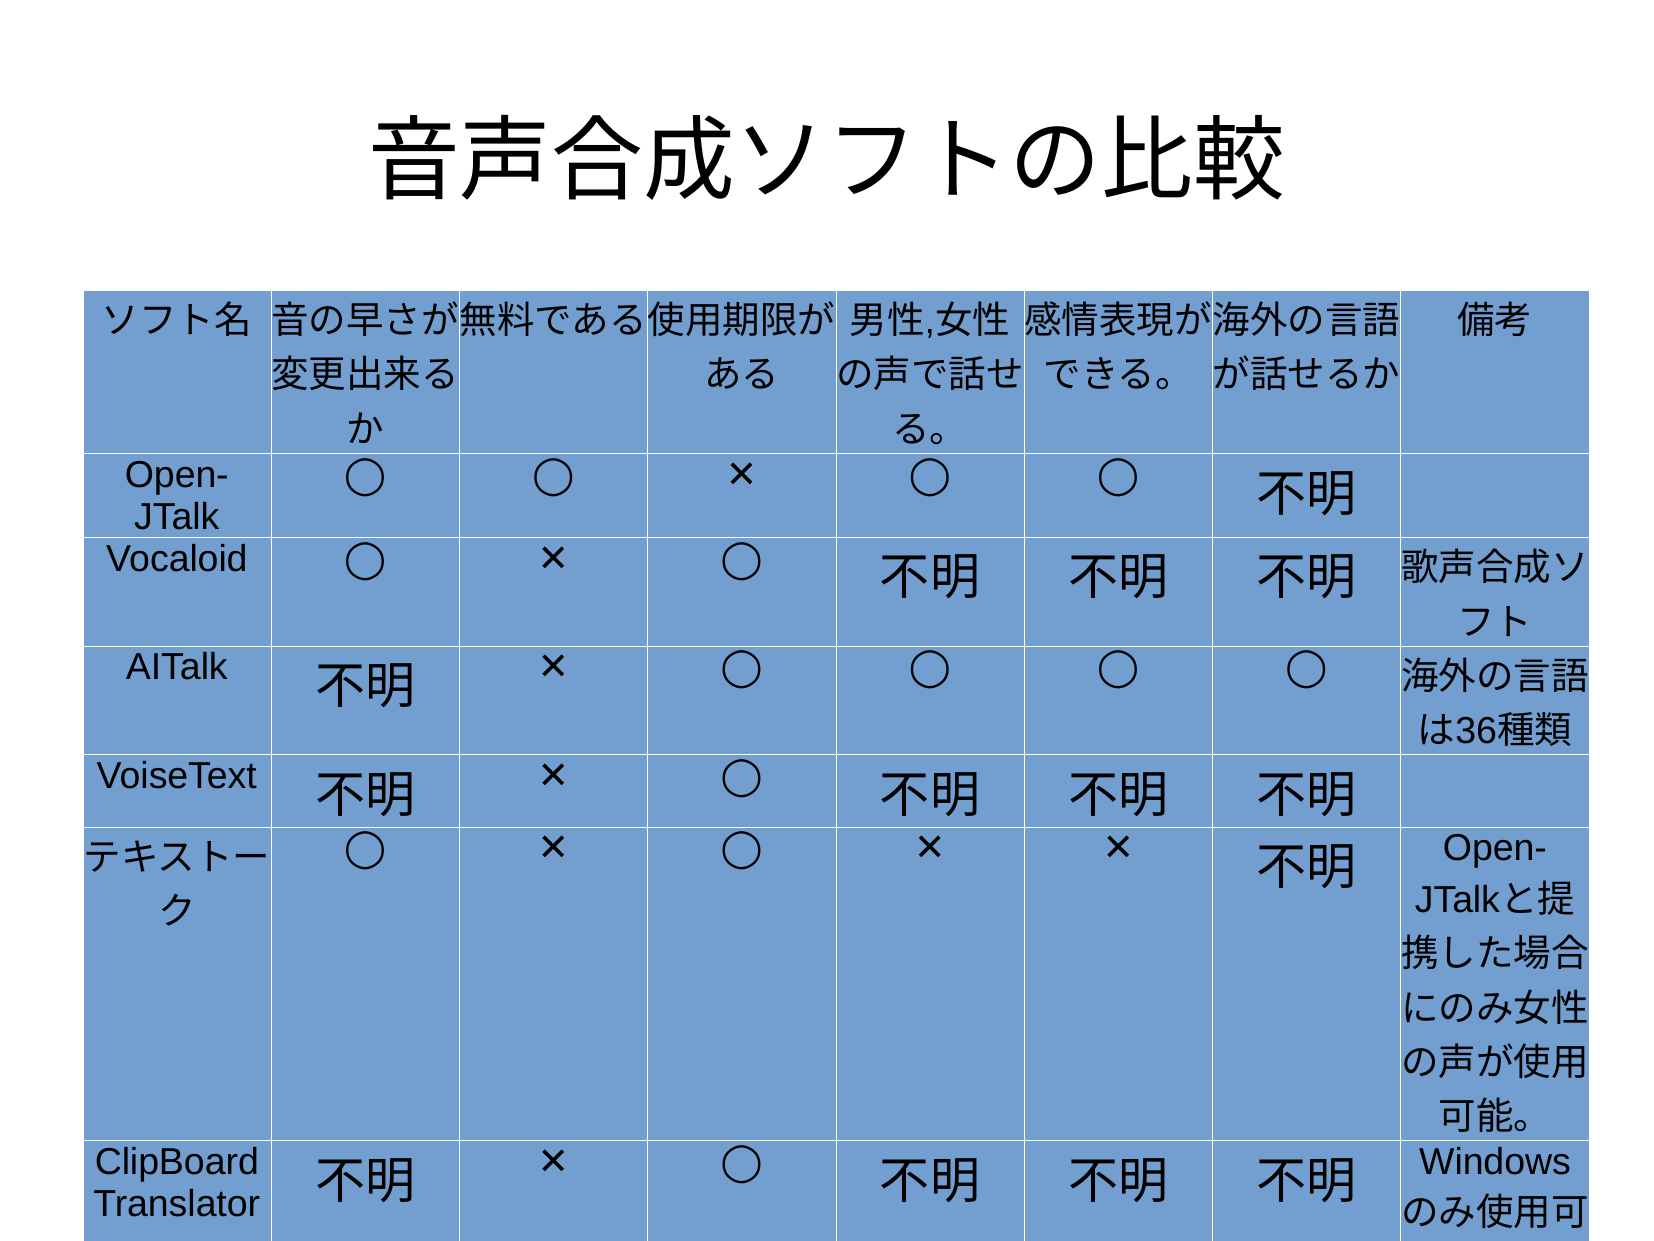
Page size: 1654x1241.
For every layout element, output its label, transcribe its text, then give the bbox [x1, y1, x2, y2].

table_cell ◯ [1213, 647, 1400, 754]
table_cell Vocaloid [84, 538, 271, 646]
table_cell 不明 [1213, 755, 1400, 827]
table_cell [1401, 454, 1589, 537]
table_cell Open-JTalk [84, 454, 271, 537]
table_cell ✕ [460, 828, 647, 1140]
table_cell 不明 [1025, 538, 1212, 646]
table_cell ✕ [1025, 828, 1212, 1140]
table_cell [1401, 755, 1589, 827]
table_cell 不明 [272, 1141, 459, 1241]
table_header ソフト名 [84, 291, 271, 453]
table_cell 不明 [1213, 454, 1400, 537]
table_cell ClipBoard Translator [84, 1141, 271, 1241]
table_cell Open-JTalkと提携した場合にのみ女性の声が使用可能。 [1401, 828, 1589, 1140]
table_cell ◯ [648, 647, 836, 754]
table_cell ◯ [648, 755, 836, 827]
table_cell 不明 [1213, 1141, 1400, 1241]
table_cell ✕ [460, 1141, 647, 1241]
table_cell 不明 [1025, 755, 1212, 827]
table_header 無料である [460, 291, 647, 453]
table_cell ◯ [460, 454, 647, 537]
table_cell 不明 [1213, 538, 1400, 646]
table_cell ✕ [460, 755, 647, 827]
table_cell ◯ [837, 647, 1024, 754]
table_cell ✕ [837, 828, 1024, 1140]
table_cell ◯ [648, 1141, 836, 1241]
table_cell AITalk [84, 647, 271, 754]
table_header 感情表現ができる。 [1025, 291, 1212, 453]
table_cell 不明 [837, 1141, 1024, 1241]
table_header 使用期限がある [648, 291, 836, 453]
table_cell 不明 [837, 538, 1024, 646]
table_cell ◯ [272, 538, 459, 646]
table_cell 歌声合成ソフト [1401, 538, 1589, 646]
table_cell ◯ [1025, 454, 1212, 537]
table_cell ◯ [272, 454, 459, 537]
table_header 男性,女性の声で話せる。 [837, 291, 1024, 453]
table_cell ◯ [272, 828, 459, 1140]
table_cell テキストーク [84, 828, 271, 1140]
table_cell 海外の言語は36種類 [1401, 647, 1589, 754]
table_header 海外の言語が話せるか [1213, 291, 1400, 453]
table_cell ◯ [648, 538, 836, 646]
table_header 音の早さが変更出来るか [272, 291, 459, 453]
table_cell 不明 [1025, 1141, 1212, 1241]
table_header 備考 [1401, 291, 1589, 453]
table_cell ✕ [460, 647, 647, 754]
table_cell ✕ [648, 454, 836, 537]
table_cell ◯ [1025, 647, 1212, 754]
table_cell Windowsのみ使用可能 [1401, 1141, 1589, 1241]
table_cell ◯ [648, 828, 836, 1140]
table_cell ✕ [460, 538, 647, 646]
table_cell 不明 [272, 755, 459, 827]
table_cell VoiseText [84, 755, 271, 827]
table_cell 不明 [1213, 828, 1400, 1140]
table_cell 不明 [837, 755, 1024, 827]
table_cell 不明 [272, 647, 459, 754]
title 音声合成ソフトの比較 [82, 49, 1571, 257]
table_cell ◯ [837, 454, 1024, 537]
